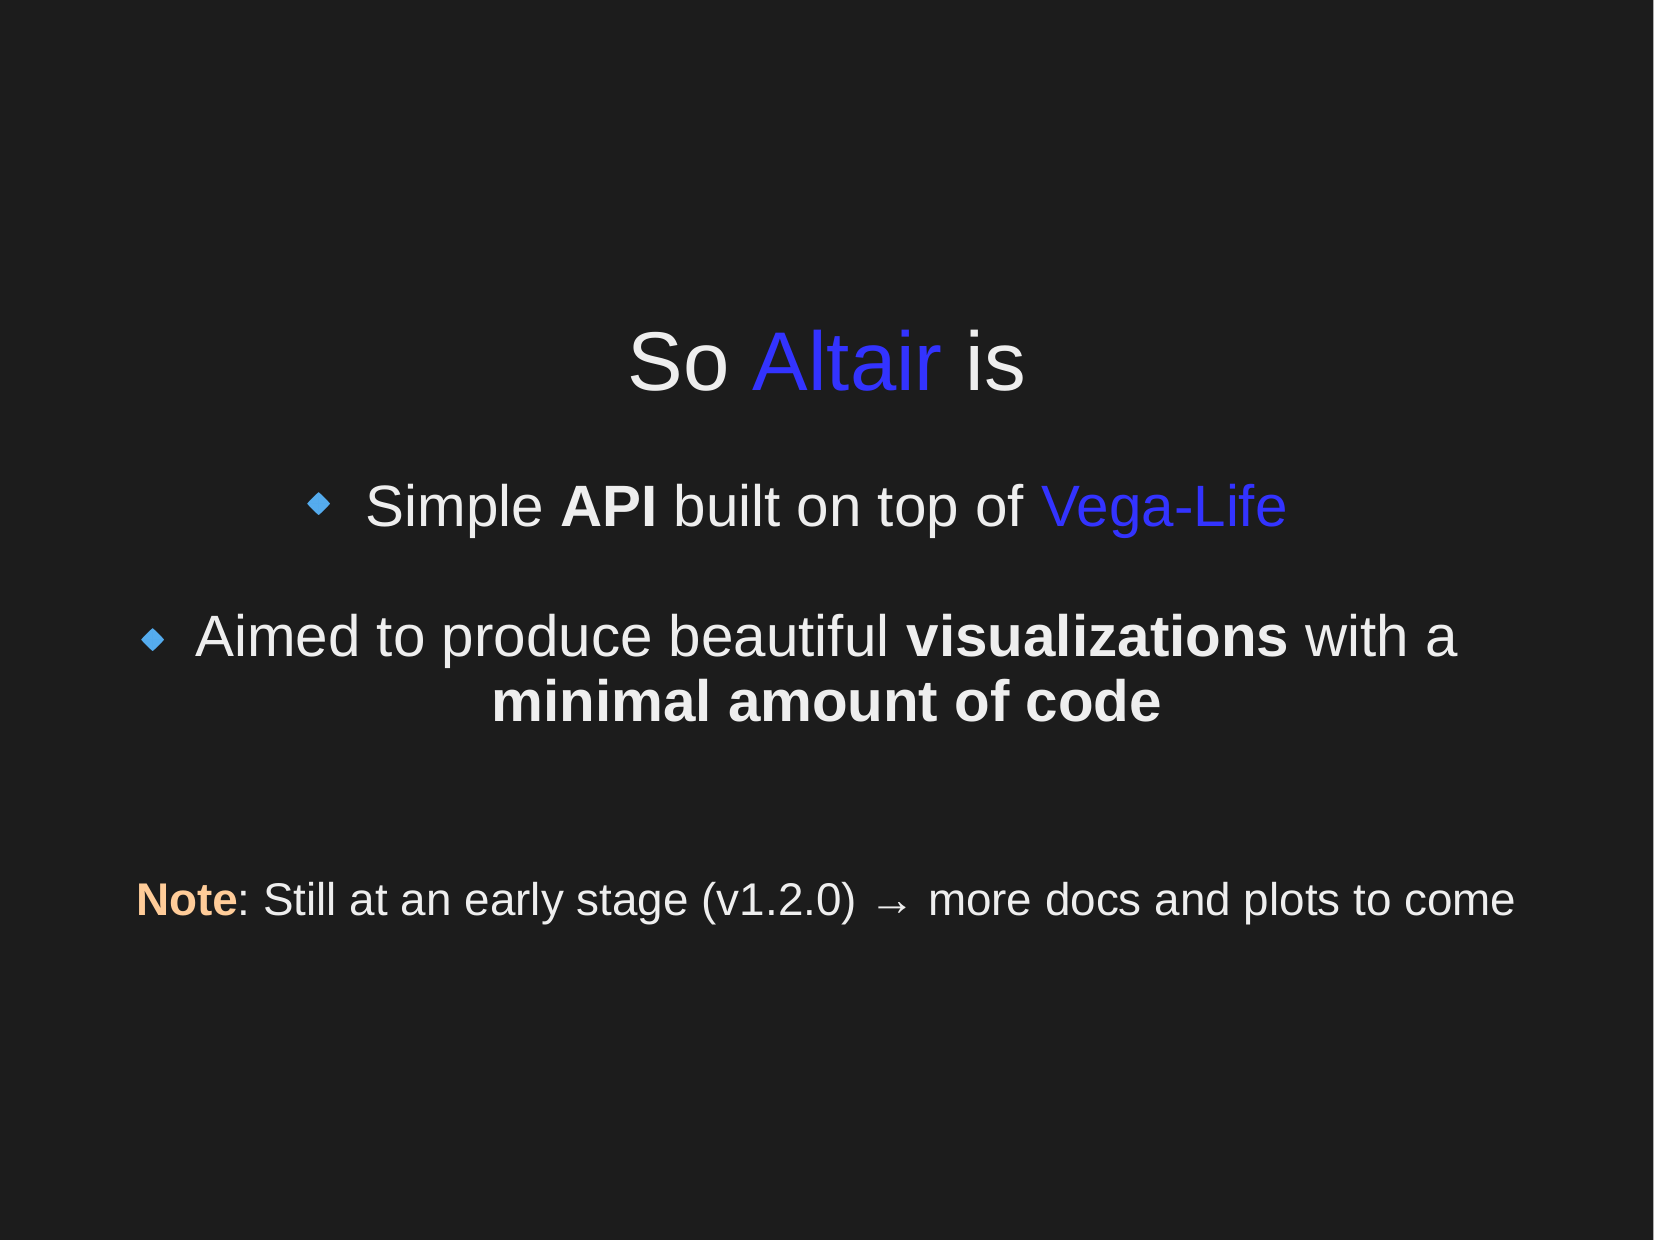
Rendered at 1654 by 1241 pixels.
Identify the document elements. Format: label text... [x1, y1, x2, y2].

text_box So Altair is Simple API built on top of Vega-Life Aimed to produce beautiful visualizations with a minimal amount of code Note: Still at an early stage (v1.2.0) → more docs and plots to come [82, 260, 1571, 980]
picture [133, 620, 172, 659]
picture [299, 484, 338, 523]
